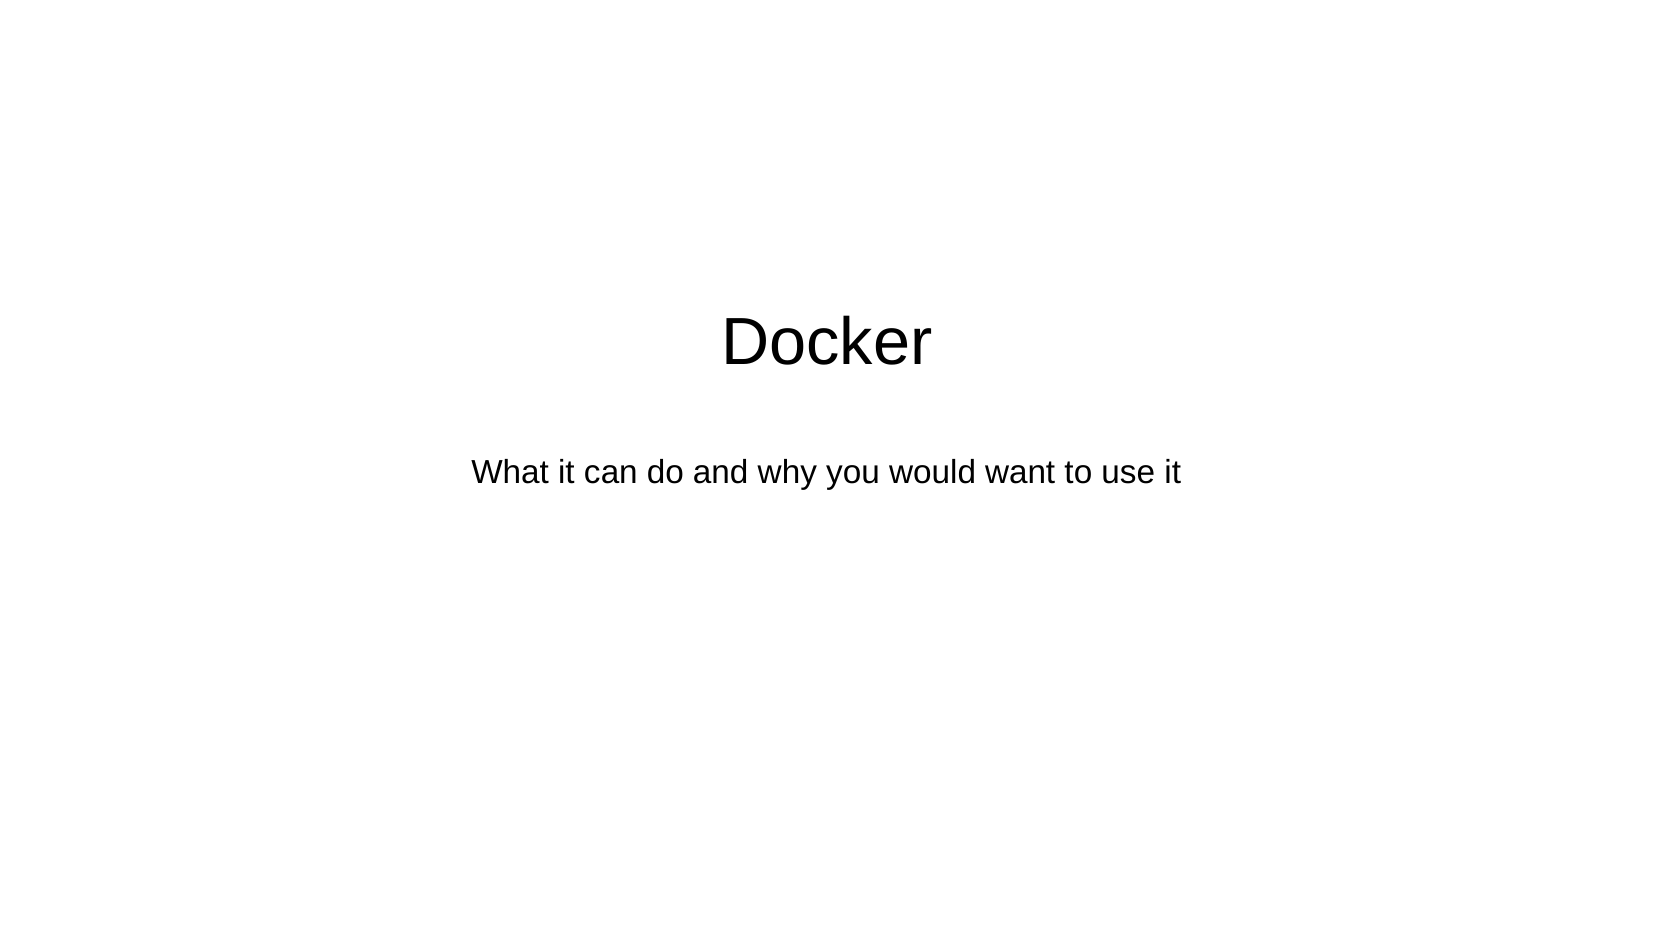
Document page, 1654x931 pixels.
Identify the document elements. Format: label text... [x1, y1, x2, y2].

subtitle Docker What it can do and why you would want to use it [82, 37, 1571, 757]
